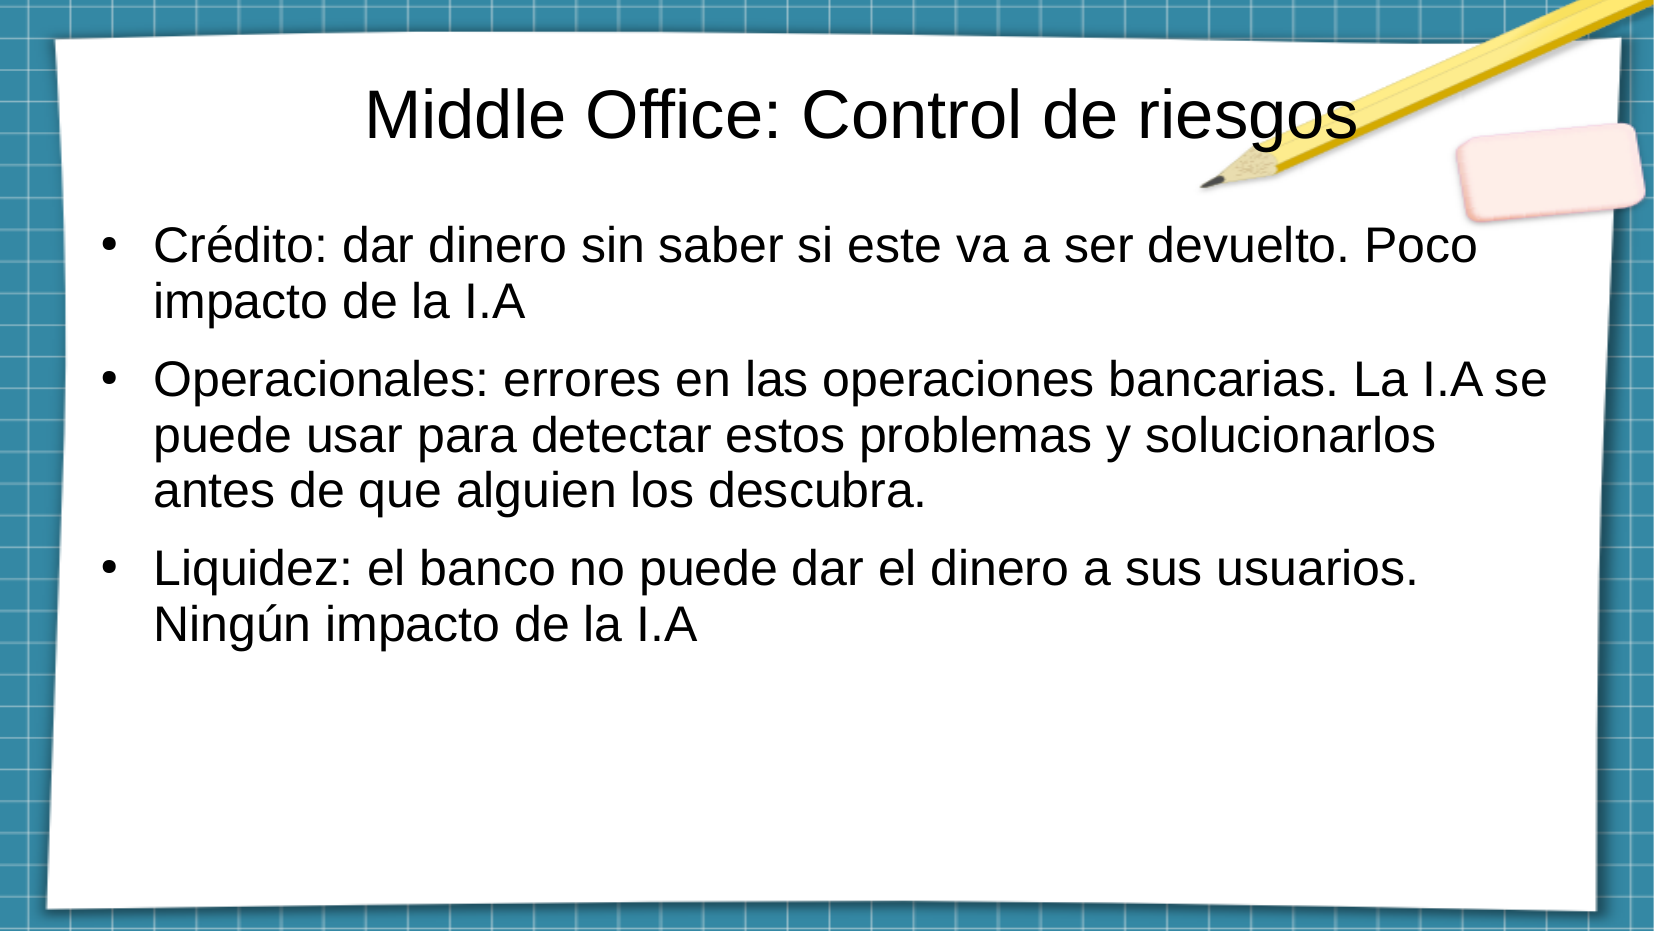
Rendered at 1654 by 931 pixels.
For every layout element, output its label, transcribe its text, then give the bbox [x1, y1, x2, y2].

picture [0, 0, 1654, 931]
list Crédito: dar dinero sin saber si este va a ser devuelto. Poco impacto de la I.A Operacionales: errores en las operaciones bancarias. La I.A se puede usar para detectar estos problemas y solucionarlos antes de que alguien los descubra. Liquidez: el banco no puede dar el dinero a sus usuarios. Ningún impacto de la I.A [82, 217, 1571, 758]
title Middle Office: Control de riesgos [82, 37, 1571, 193]
